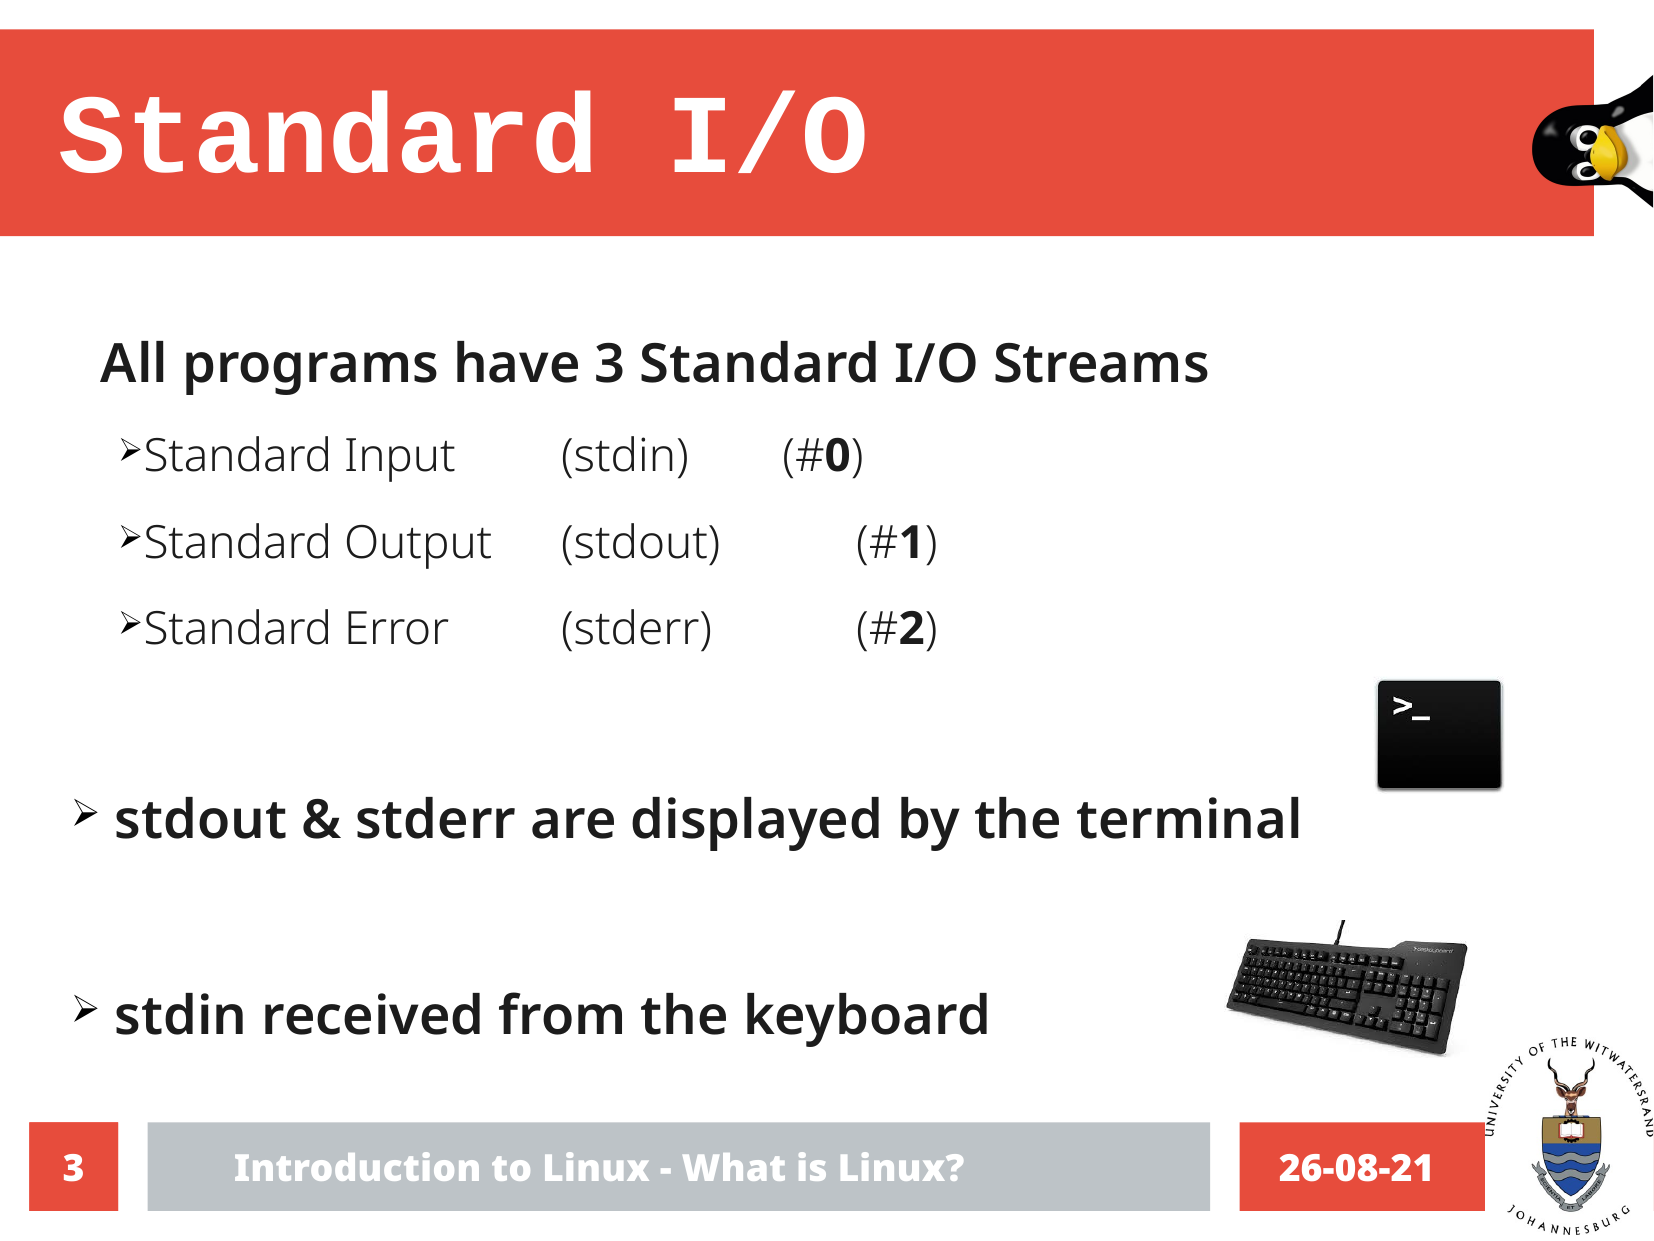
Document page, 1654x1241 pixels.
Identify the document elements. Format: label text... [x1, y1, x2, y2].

title Standard I/O [58, 59, 1594, 207]
list All programs have 3 Standard I/O Streams Standard Input (stdin) (#0) Standard Output (stdout) (#1) Standard Error (stderr) (#2) stdout & stderr are displayed by the terminal stdin received from the keyboard [70, 324, 1577, 1093]
picture [1321, 663, 1557, 805]
picture [1515, 24, 1654, 276]
picture [1224, 920, 1469, 1058]
picture [1485, 1037, 1654, 1235]
